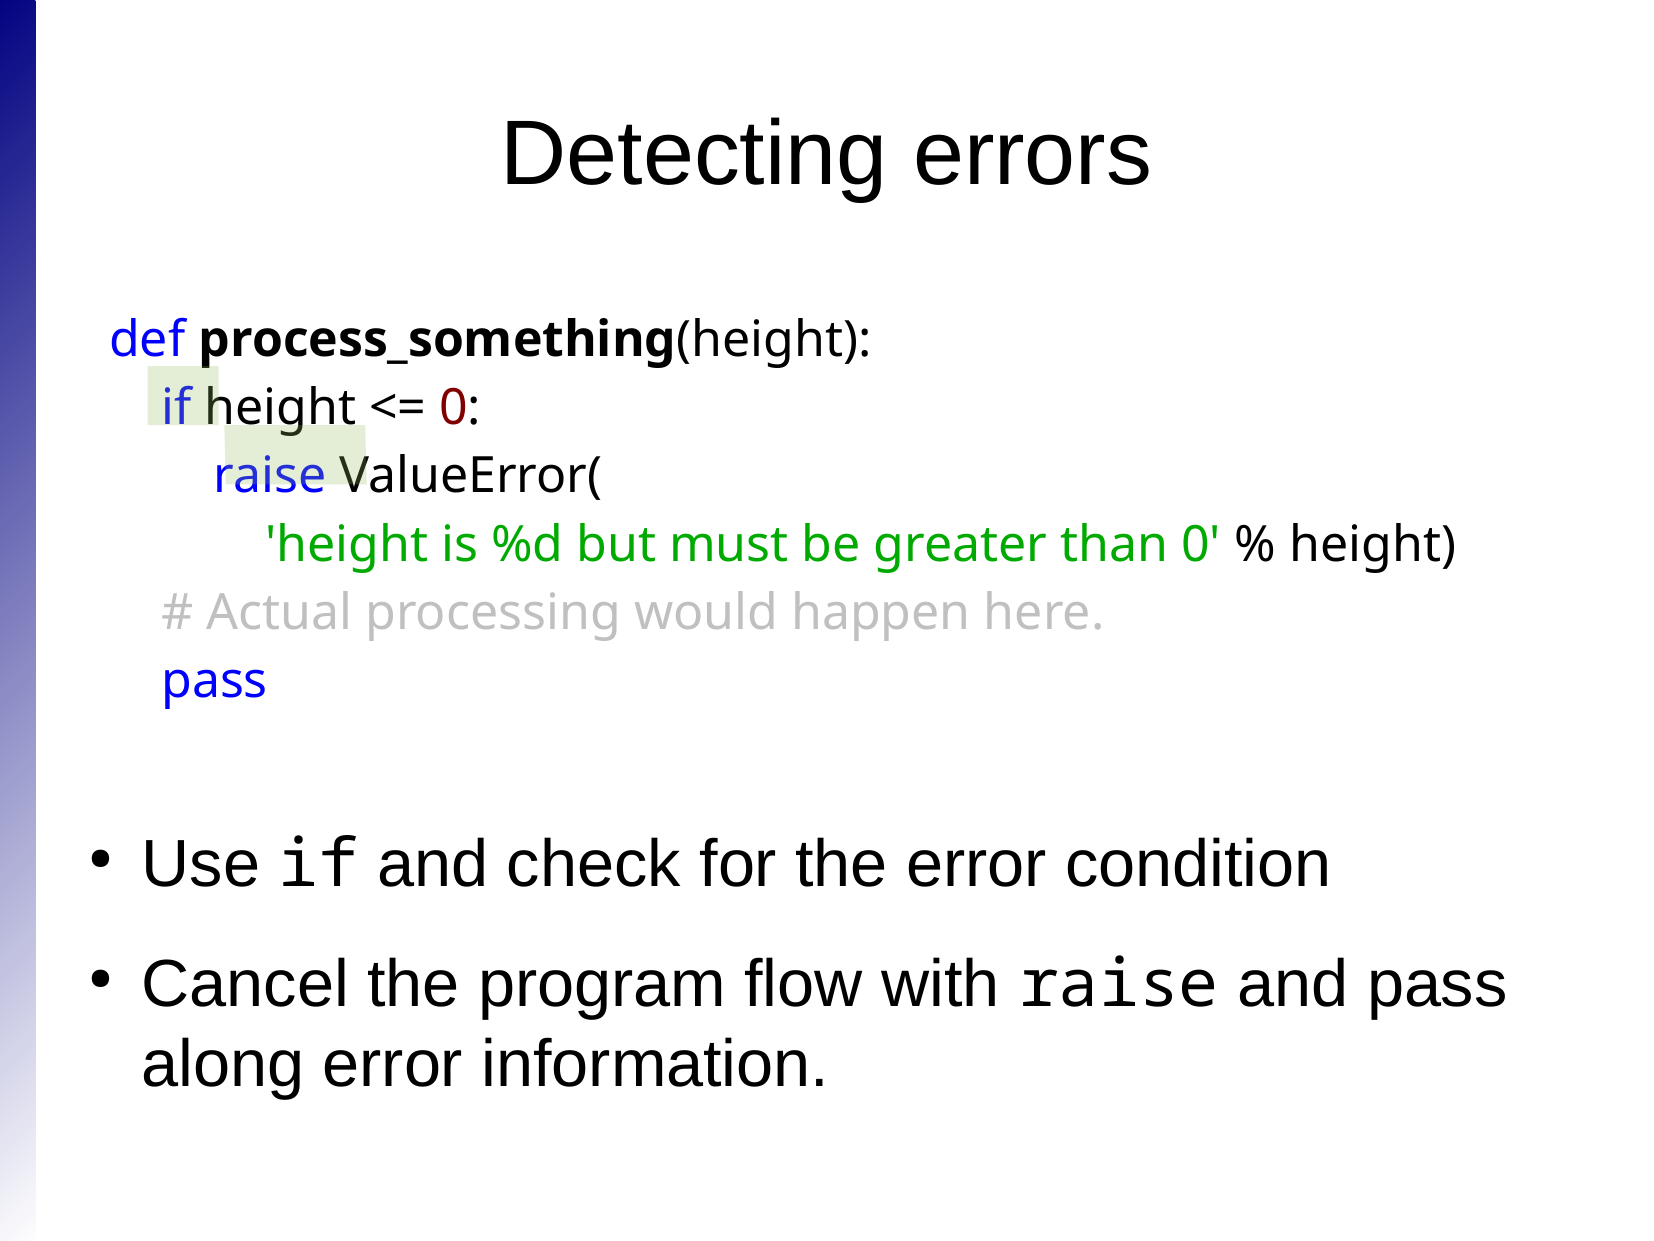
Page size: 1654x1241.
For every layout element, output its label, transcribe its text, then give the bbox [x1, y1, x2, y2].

text_box [147, 366, 219, 426]
text_box def process_something(height): if height <= 0: raise ValueError( 'height is %d but must be greater than 0' % height) # Actual processing would happen here. pass [94, 295, 1548, 718]
title Detecting errors [82, 49, 1571, 257]
list Use if and check for the error condition Cancel the program flow with raise and pass along error information. [70, 814, 1559, 1134]
text_box [224, 425, 367, 485]
